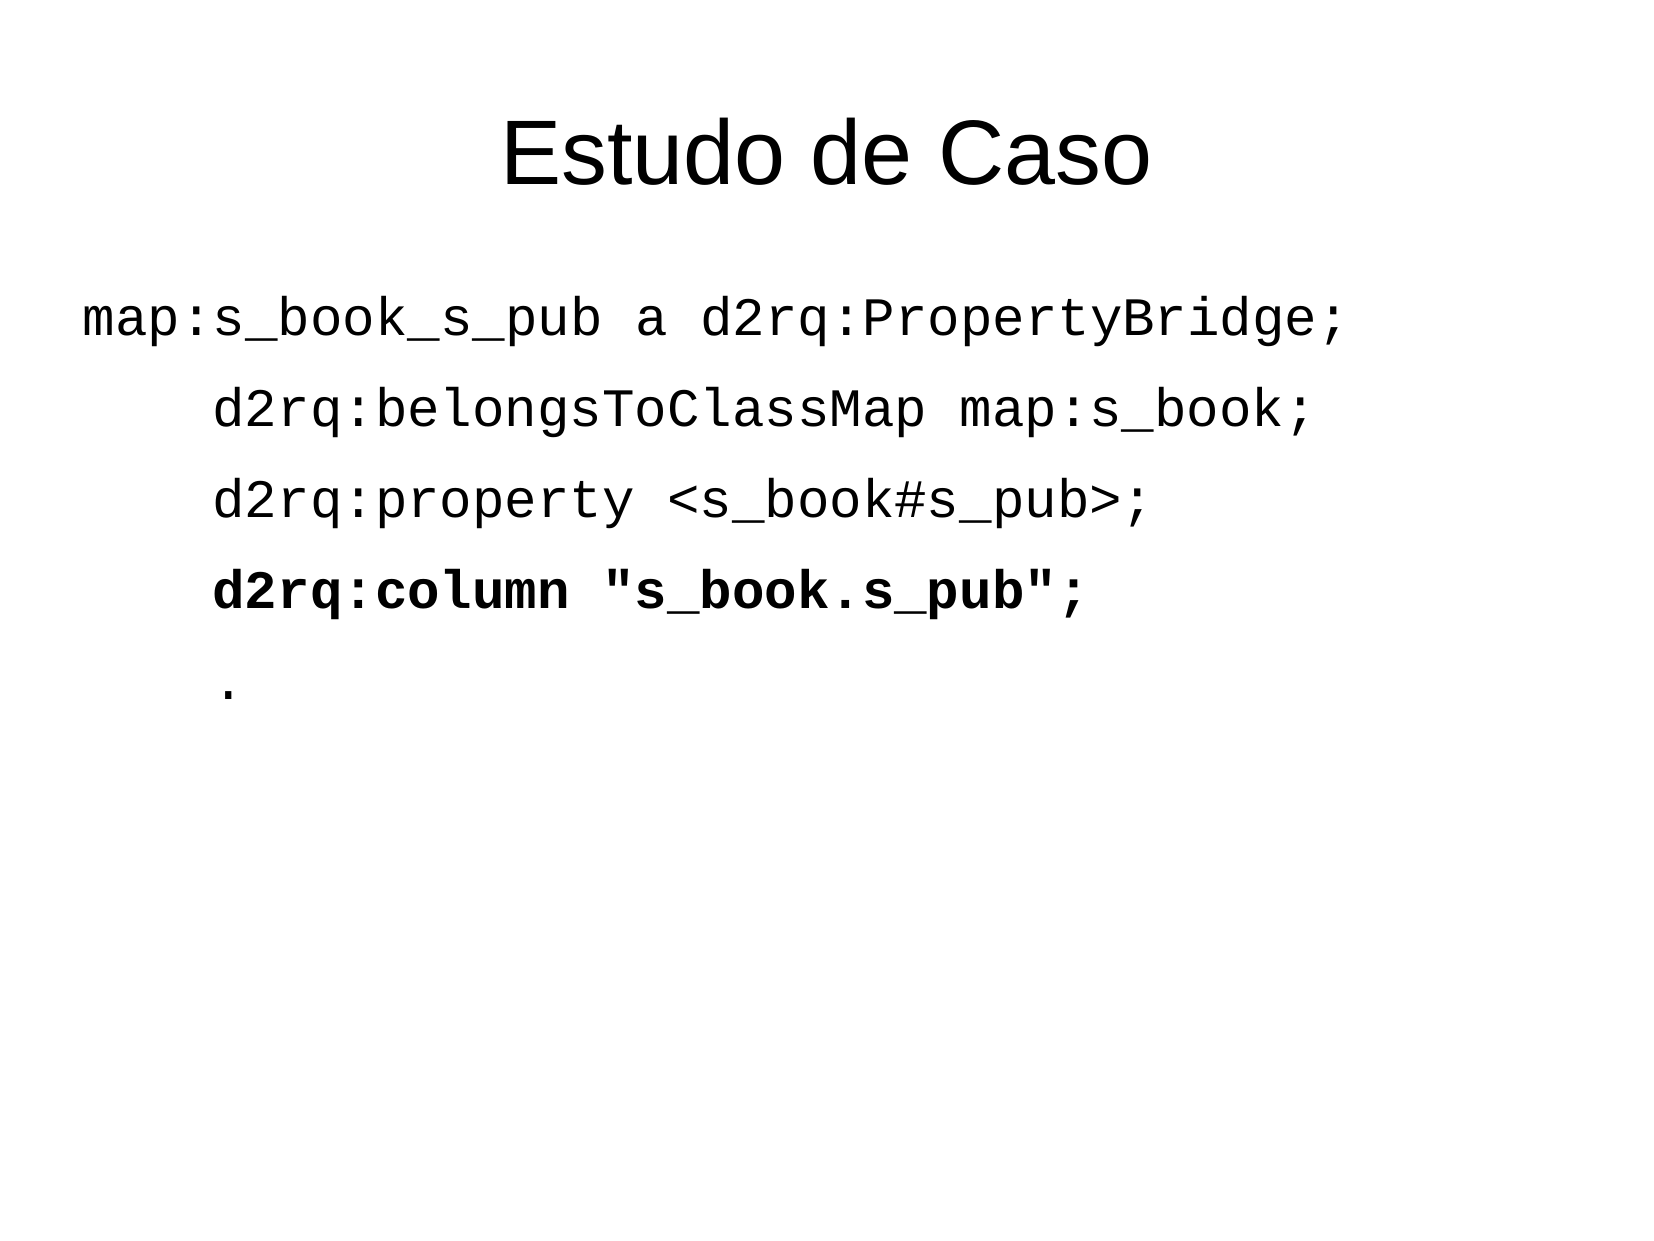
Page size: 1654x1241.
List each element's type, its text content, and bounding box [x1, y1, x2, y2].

title Estudo de Caso [82, 49, 1571, 257]
list map:s_book_s_pub a d2rq:PropertyBridge; d2rq:belongsToClassMap map:s_book; d2rq:property <s_book#s_pub>; d2rq:column "s_book.s_pub"; . [82, 290, 1571, 1109]
